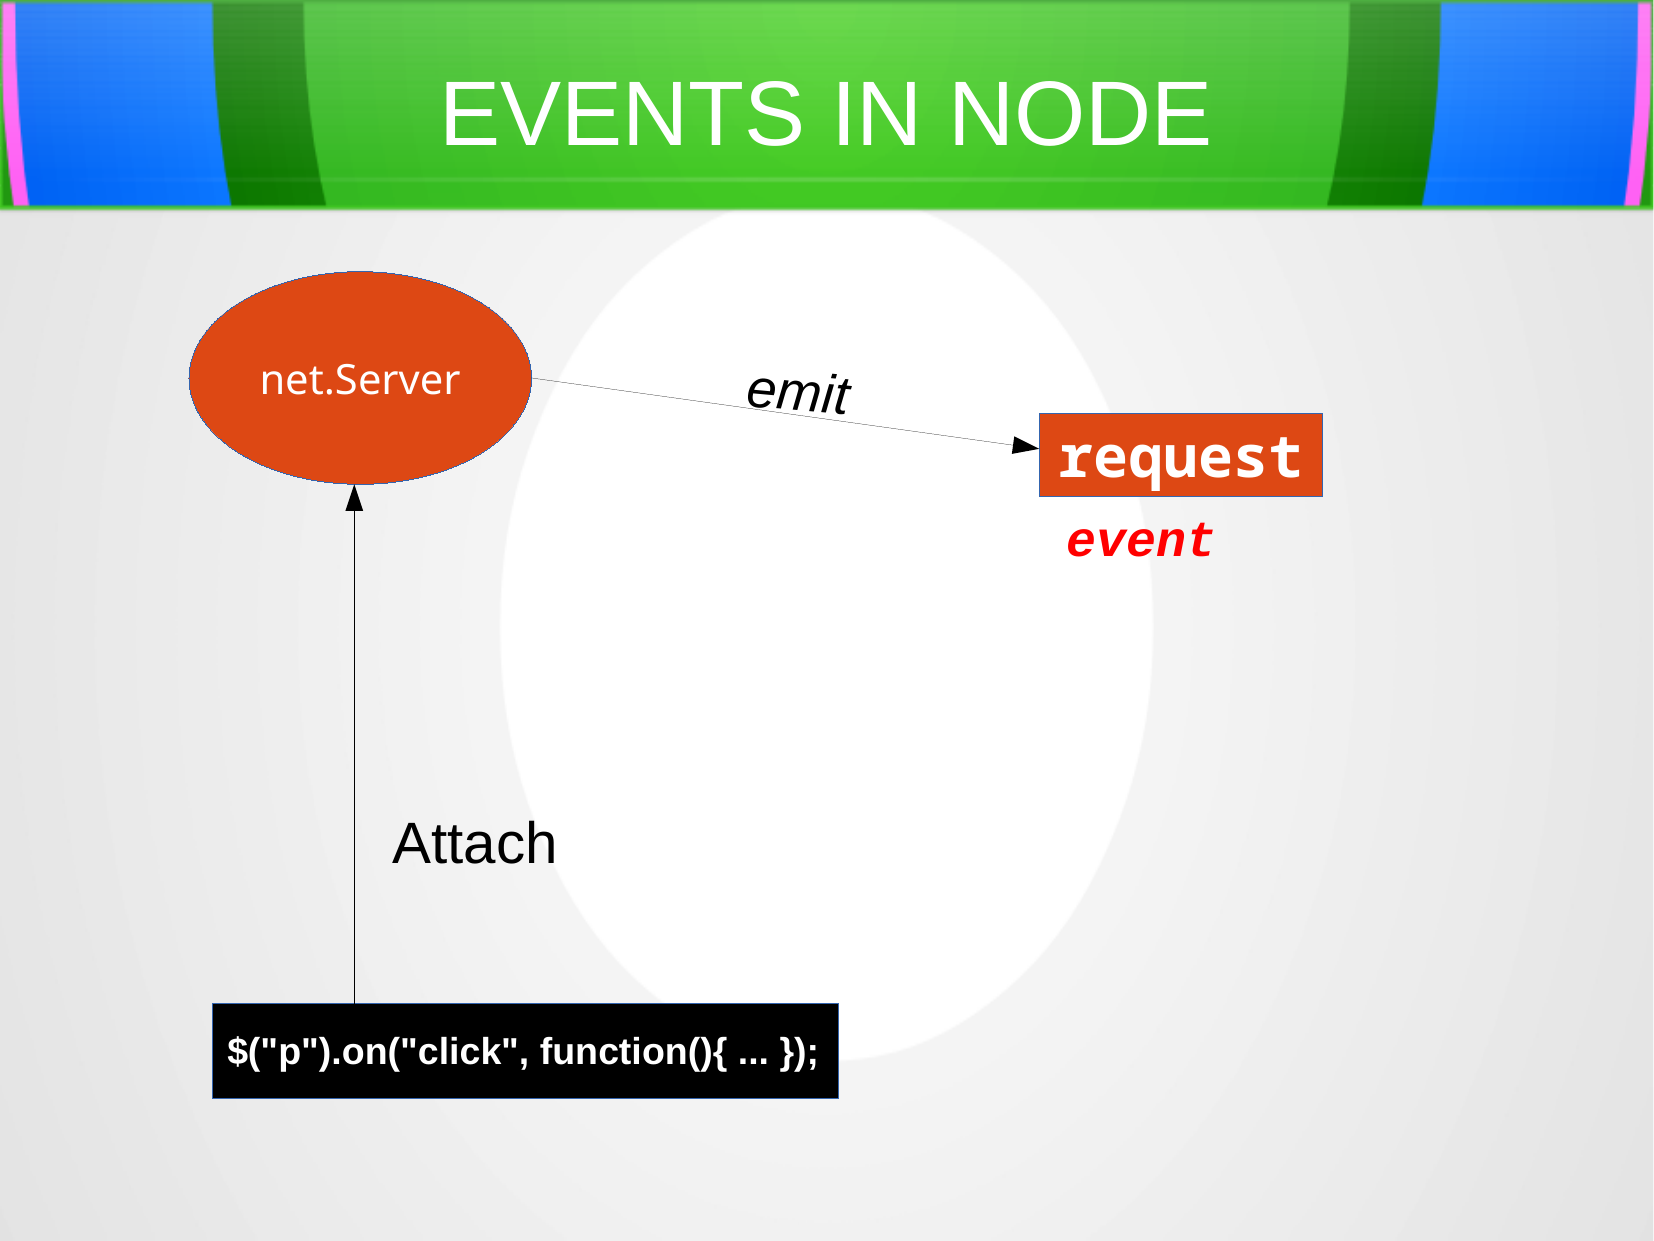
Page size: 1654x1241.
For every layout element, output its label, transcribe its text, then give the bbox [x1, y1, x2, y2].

text_box $("p").on("click", function(){ ... }); [212, 1003, 839, 1099]
text_box net.Server [188, 271, 532, 485]
picture [0, 0, 1654, 1241]
text_box event [1051, 507, 1312, 591]
text_box request [1039, 413, 1323, 497]
text_box emit [729, 348, 868, 436]
text_box Attach [377, 803, 584, 883]
title EVENTS IN NODE [82, 49, 1571, 179]
